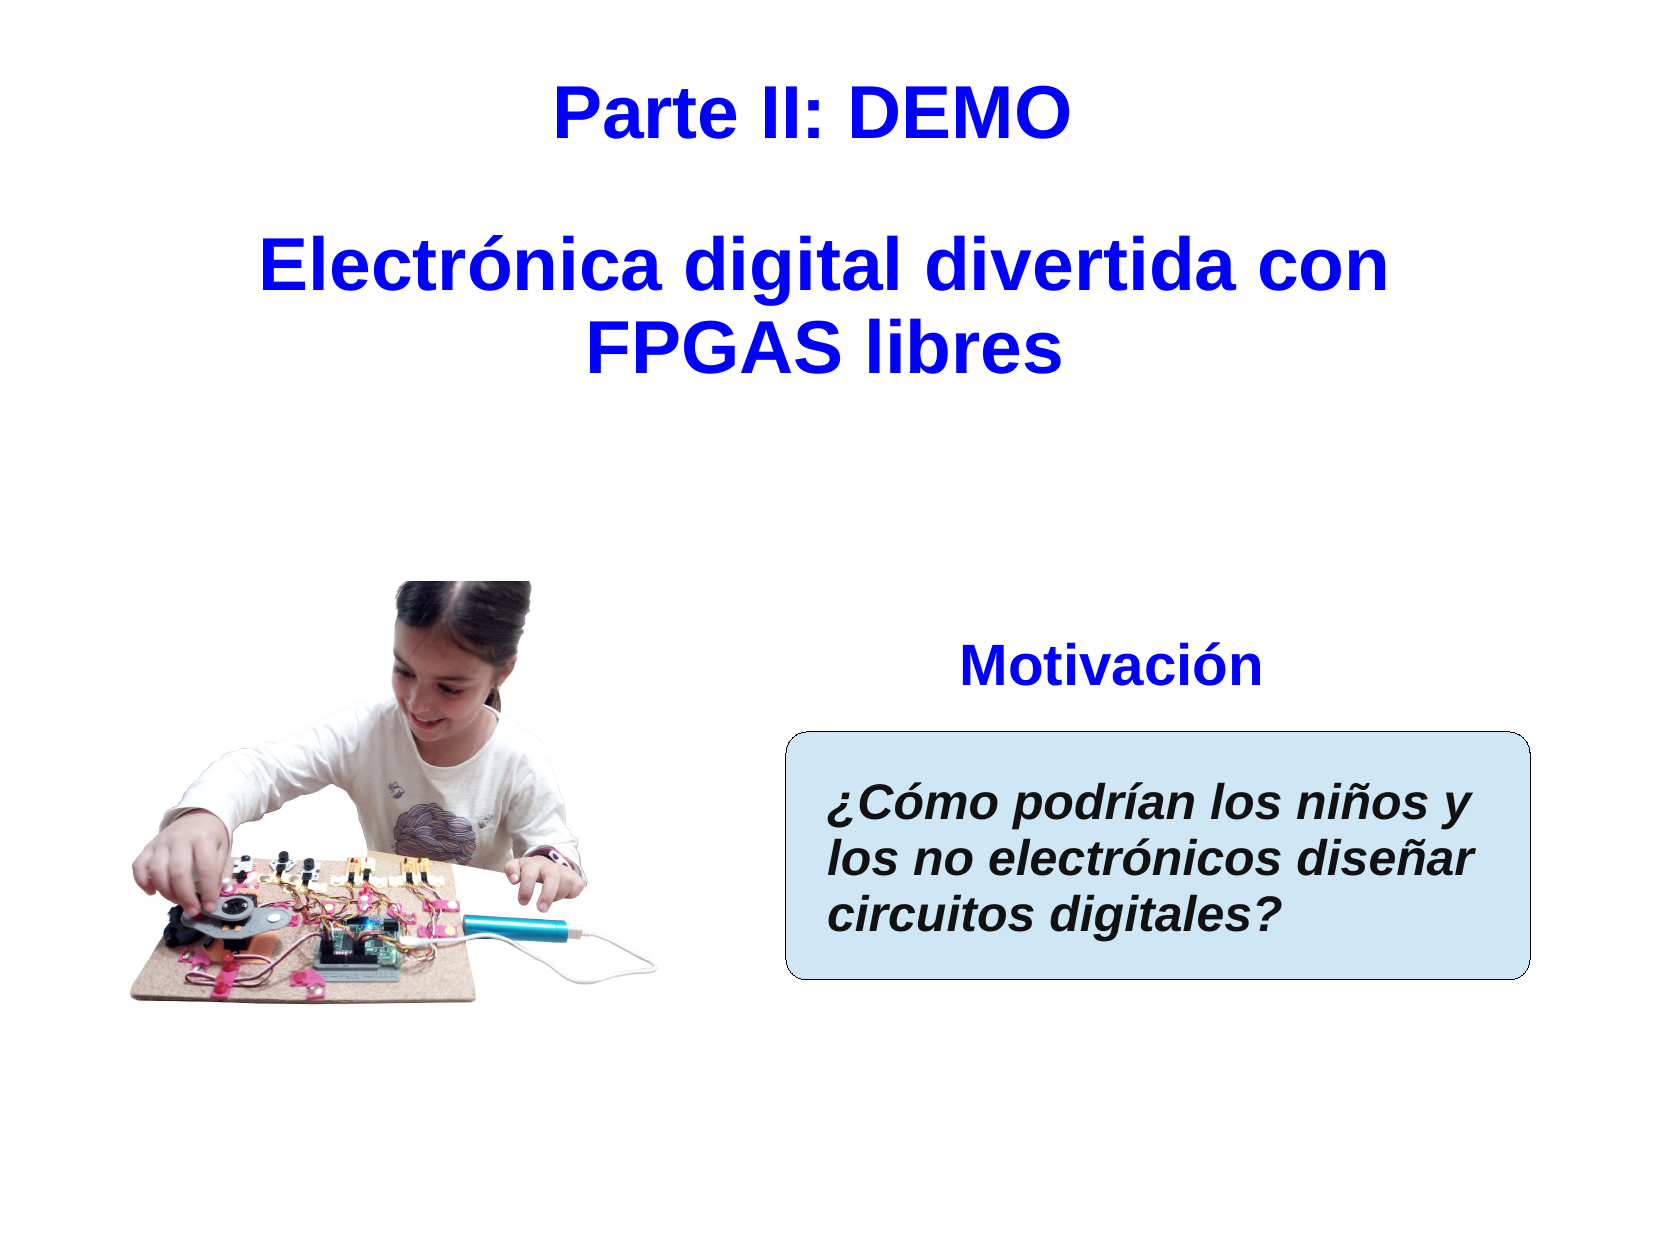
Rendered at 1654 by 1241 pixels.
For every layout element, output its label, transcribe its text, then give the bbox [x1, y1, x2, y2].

text_box Motivación [945, 625, 1284, 706]
text_box Parte II: DEMO [64, 60, 1561, 166]
picture [105, 581, 690, 1021]
text_box ¿Cómo podrían los niños y los no electrónicos diseñar circuitos digitales? [812, 767, 1507, 1006]
text_box [785, 731, 1531, 980]
title Electrónica digital divertida con FPGAS libres [165, 195, 1486, 418]
